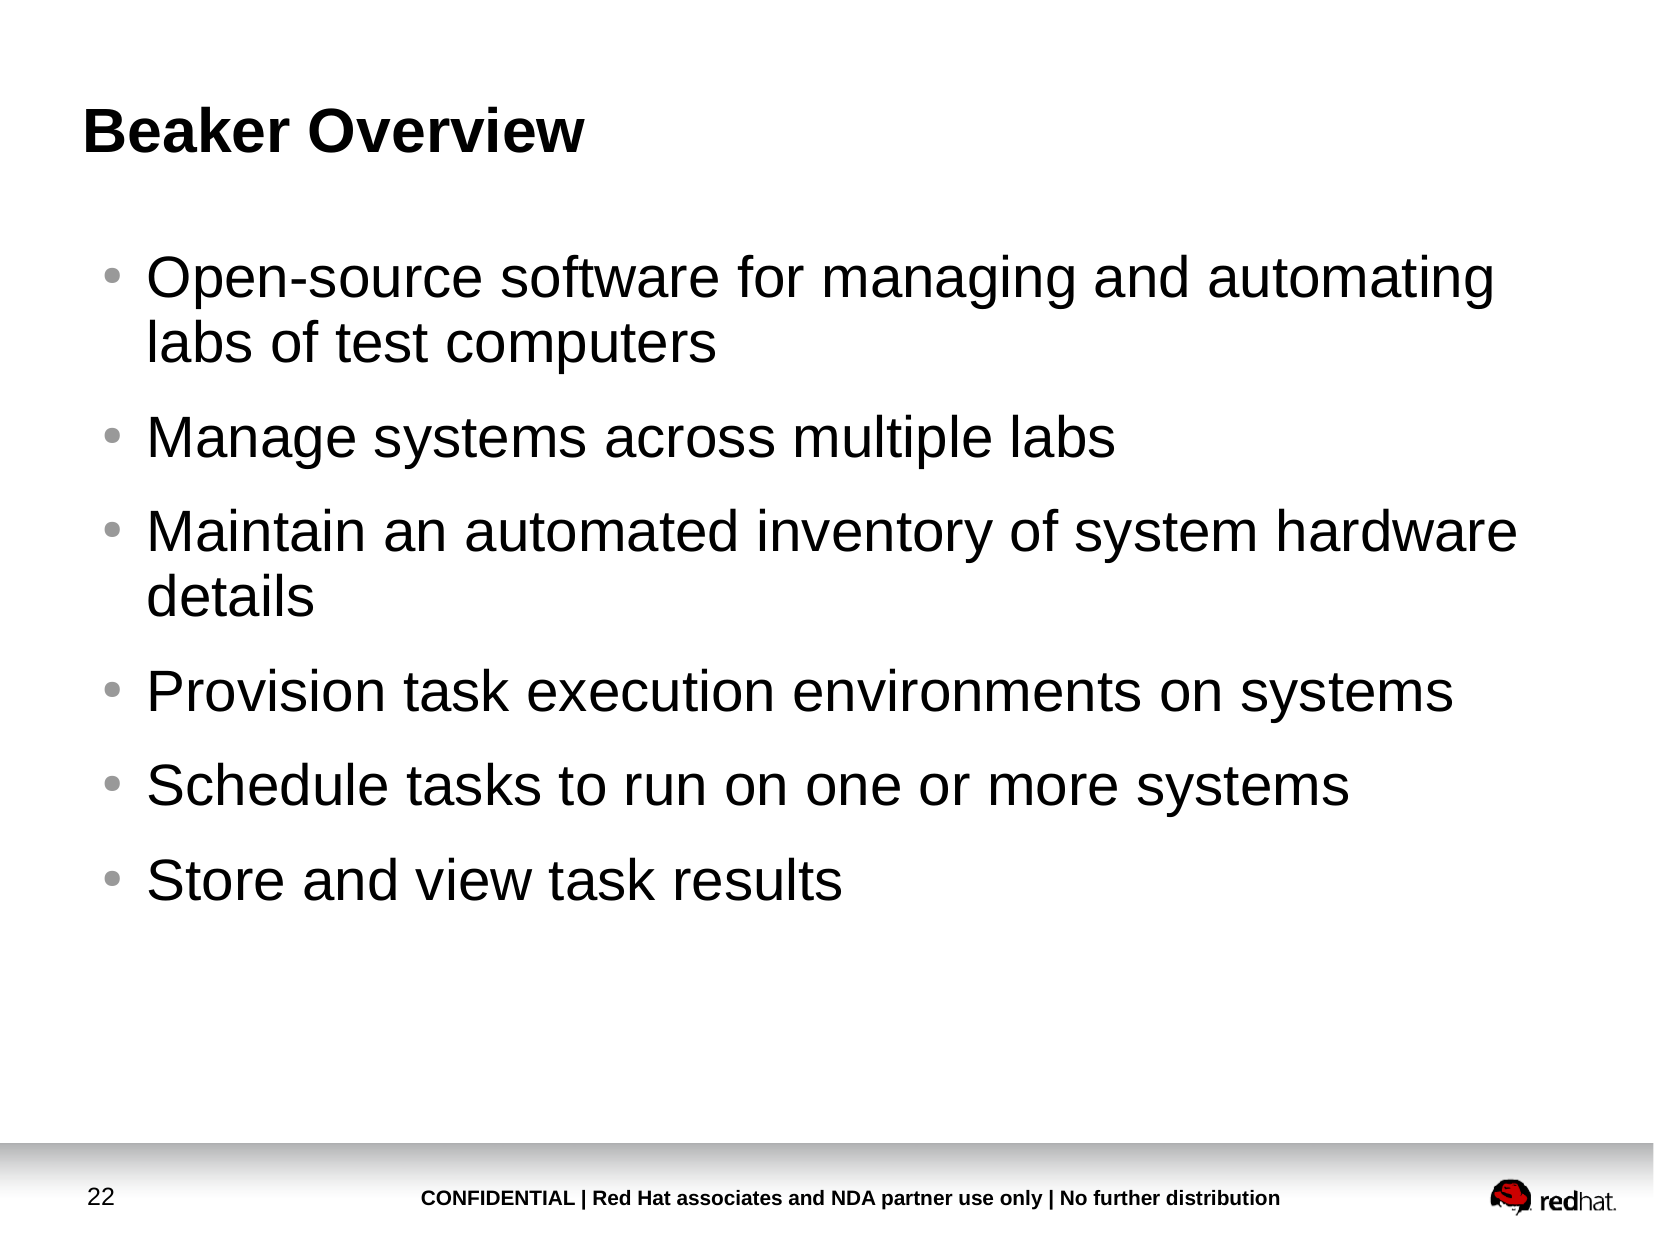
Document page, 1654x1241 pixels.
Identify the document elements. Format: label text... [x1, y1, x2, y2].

picture [0, 1143, 1654, 1241]
list Open-source software for managing and automating labs of test computers Manage systems across multiple labs Maintain an automated inventory of system hardware details Provision task execution environments on systems Schedule tasks to run on one or more systems Store and view task results [86, 244, 1576, 1039]
title Beaker Overview [82, 37, 1571, 226]
